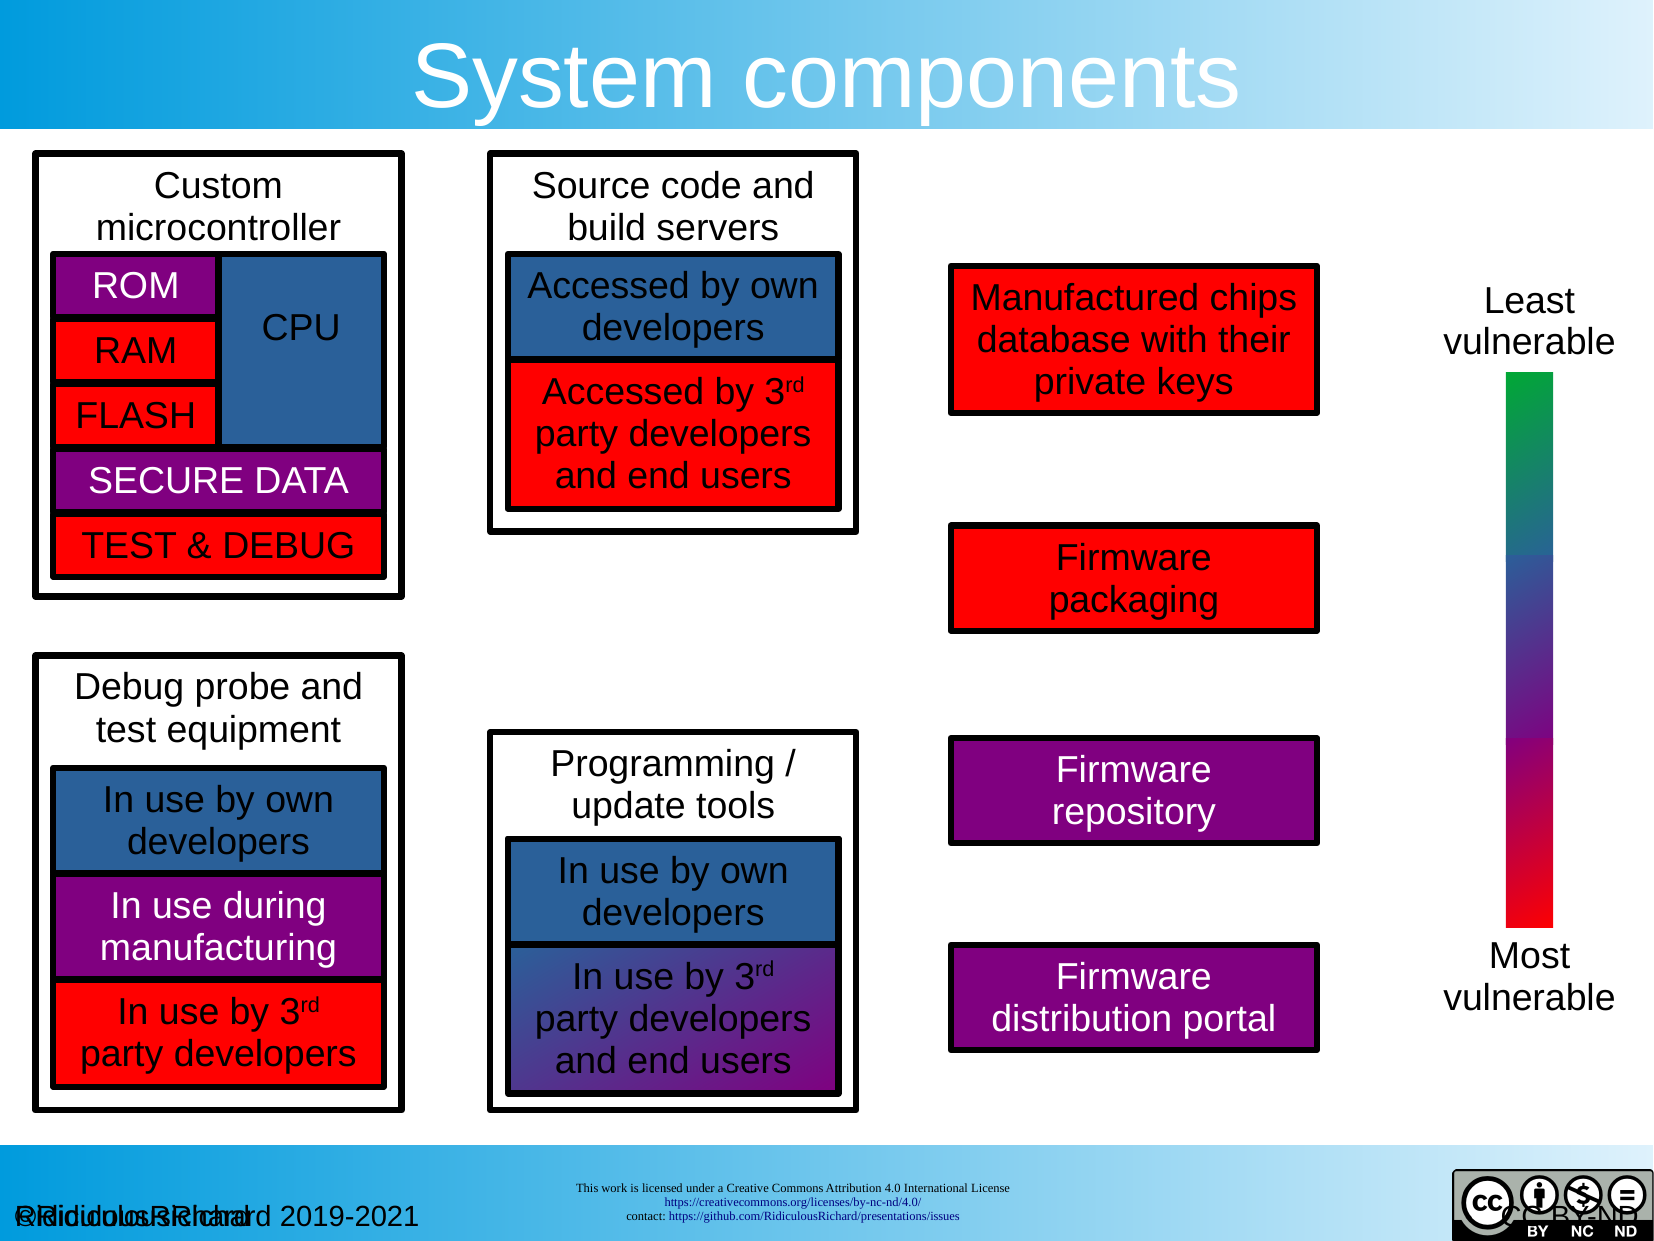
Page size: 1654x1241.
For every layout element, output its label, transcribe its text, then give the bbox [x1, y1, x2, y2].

text_box In use by own developers [507, 838, 839, 942]
text_box CPU [218, 253, 384, 447]
text_box FLASH [53, 383, 215, 446]
text_box In use by own developers [53, 767, 384, 871]
text_box Firmware distribution portal [950, 944, 1317, 1051]
text_box Accessed by 3rd party developers and end users [507, 360, 839, 509]
text_box CC BY-ND [1476, 1192, 1654, 1241]
picture [1452, 1169, 1654, 1241]
text_box TEST & DEBUG [53, 513, 384, 577]
text_box In use during manufacturing [53, 874, 384, 980]
text_box RidiculousRichard [0, 1192, 284, 1241]
text_box Custom microcontroller [35, 153, 402, 597]
text_box Programming / update tools [490, 732, 857, 1111]
text_box Most vulnerable [1405, 927, 1654, 1027]
text_box Least vulnerable [1405, 271, 1654, 371]
text_box Debug probe and test equipment [35, 655, 402, 1111]
text_box RAM [53, 318, 215, 381]
text_box Accessed by own developers [507, 253, 839, 357]
text_box Manufactured chips database with their private keys [950, 265, 1317, 413]
title System components [82, 23, 1571, 129]
text_box In use by 3rd party developers [53, 982, 384, 1087]
text_box Firmware repository [950, 738, 1317, 844]
text_box In use by 3rd party developers and end users [507, 944, 839, 1094]
text_box Source code and build servers [490, 153, 857, 532]
text_box Firmware packaging [950, 525, 1317, 631]
text_box ROM [53, 253, 215, 316]
text_box SECURE DATA [53, 448, 384, 511]
text_box [1505, 372, 1554, 927]
